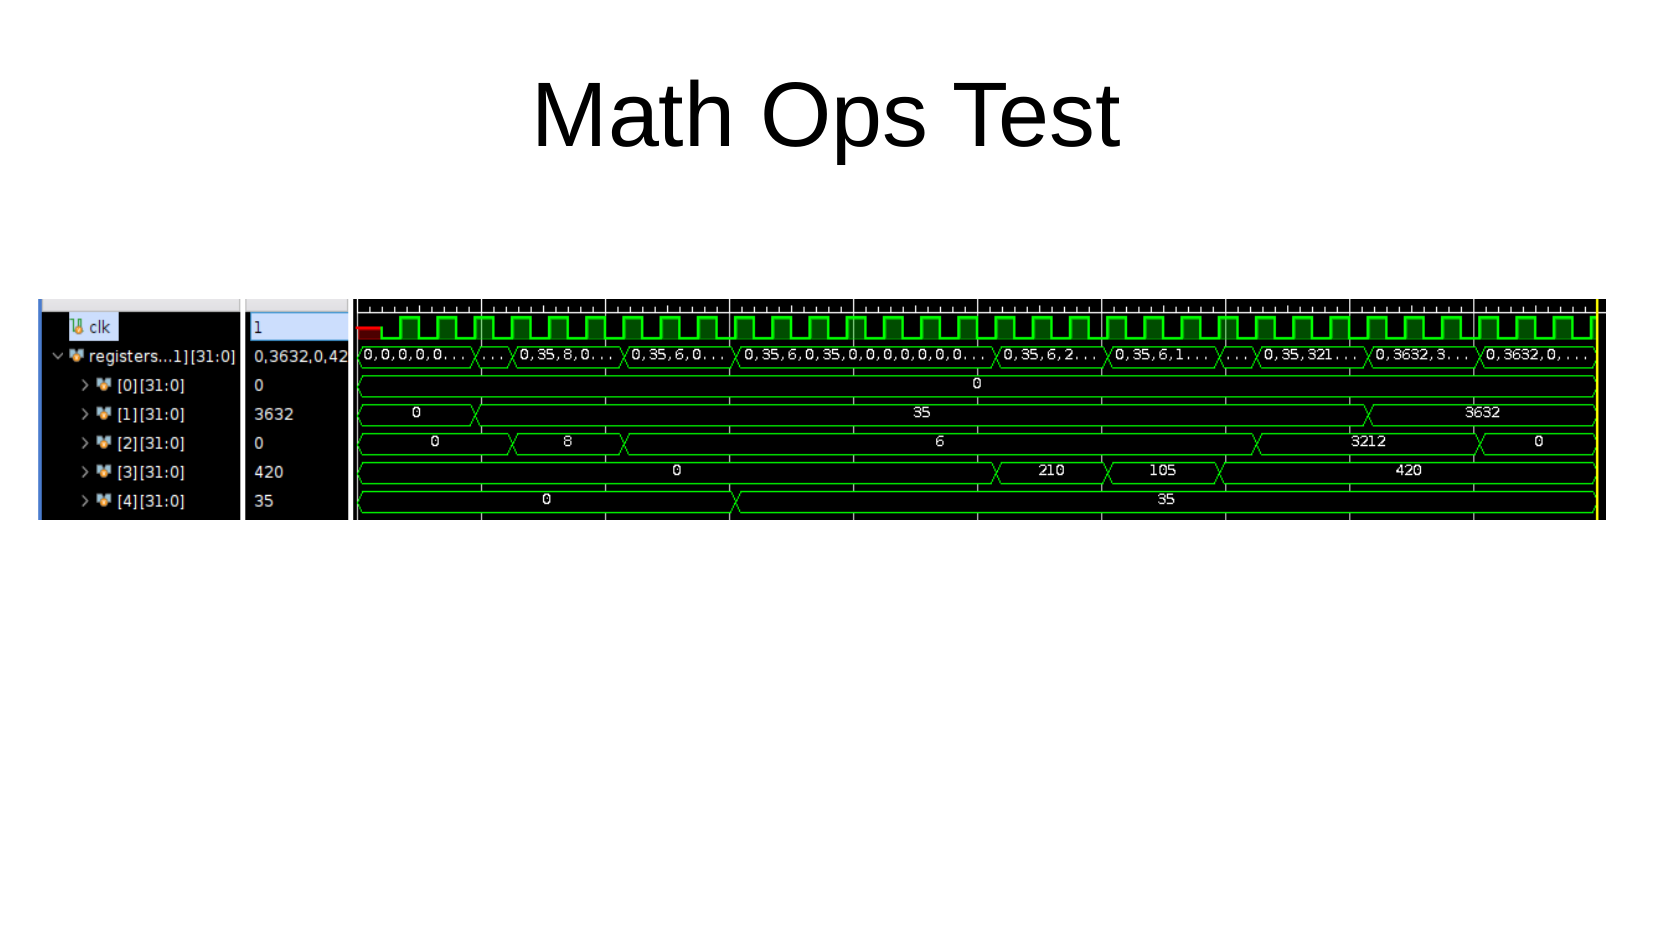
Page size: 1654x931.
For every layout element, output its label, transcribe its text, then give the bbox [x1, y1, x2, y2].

title Math Ops Test [82, 37, 1571, 193]
picture [37, 299, 1606, 520]
